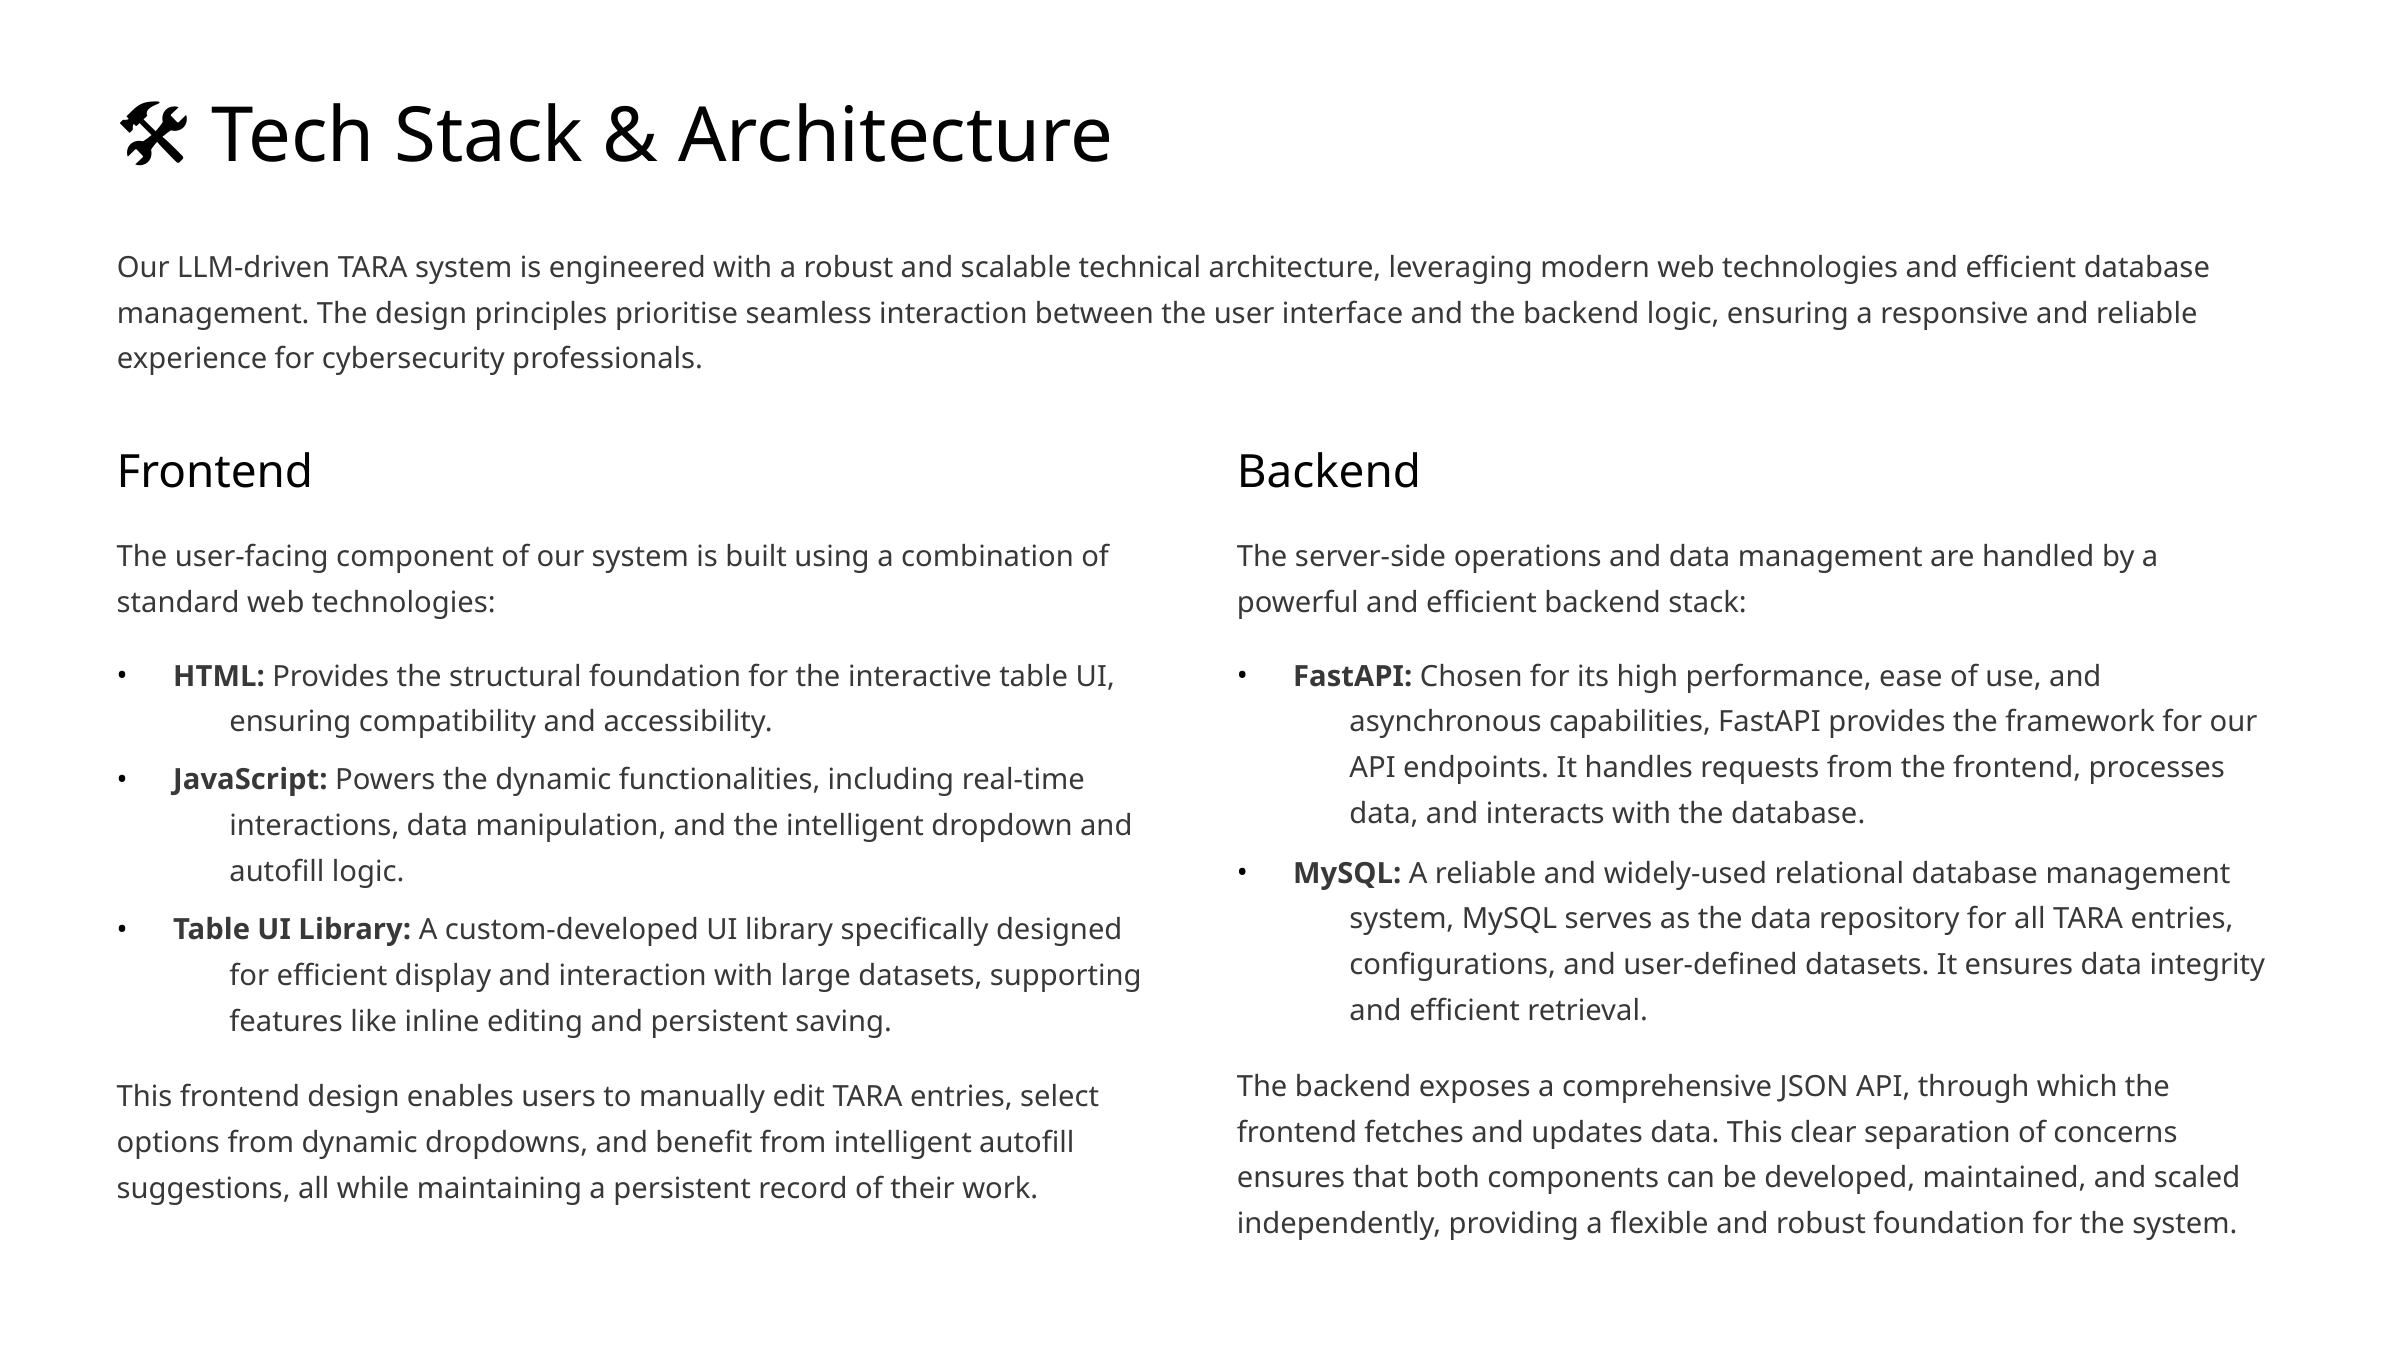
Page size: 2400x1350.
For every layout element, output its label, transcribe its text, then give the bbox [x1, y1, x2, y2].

text_box 🛠️ Tech Stack & Architecture [117, 81, 1126, 179]
text_box Backend [1237, 439, 1697, 497]
text_box JavaScript: Powers the dynamic functionalities, including real-time interactions, data manipulation, and the intelligent dropdown and autofill logic. [117, 750, 1164, 890]
text_box The user-facing component of our system is built using a combination of standard web technologies: [117, 526, 1164, 620]
text_box The backend exposes a comprehensive JSON API, through which the frontend fetches and updates data. This clear separation of concerns ensures that both components can be developed, maintained, and scaled independently, providing a flexible and robust foundation for the system. [1237, 1056, 2284, 1243]
text_box Table UI Library: A custom-developed UI library specifically designed for efficient display and interaction with large datasets, supporting features like inline editing and persistent saving. [117, 900, 1164, 1040]
text_box The server-side operations and data management are handled by a powerful and efficient backend stack: [1237, 526, 2284, 620]
text_box FastAPI: Chosen for its high performance, ease of use, and asynchronous capabilities, FastAPI provides the framework for our API endpoints. It handles requests from the frontend, processes data, and interacts with the database. [1237, 646, 2284, 833]
text_box Our LLM-driven TARA system is engineered with a robust and scalable technical architecture, leveraging modern web technologies and efficient database management. The design principles prioritise seamless interaction between the user interface and the backend logic, ensuring a responsive and reliable experience for cybersecurity professionals. [117, 237, 2283, 377]
text_box This frontend design enables users to manually edit TARA entries, select options from dynamic dropdowns, and benefit from intelligent autofill suggestions, all while maintaining a persistent record of their work. [117, 1066, 1164, 1207]
text_box HTML: Provides the structural foundation for the interactive table UI, ensuring compatibility and accessibility. [117, 646, 1164, 739]
text_box Frontend [117, 439, 577, 497]
text_box MySQL: A reliable and widely-used relational database management system, MySQL serves as the data repository for all TARA entries, configurations, and user-defined datasets. It ensures data integrity and efficient retrieval. [1237, 843, 2284, 1030]
